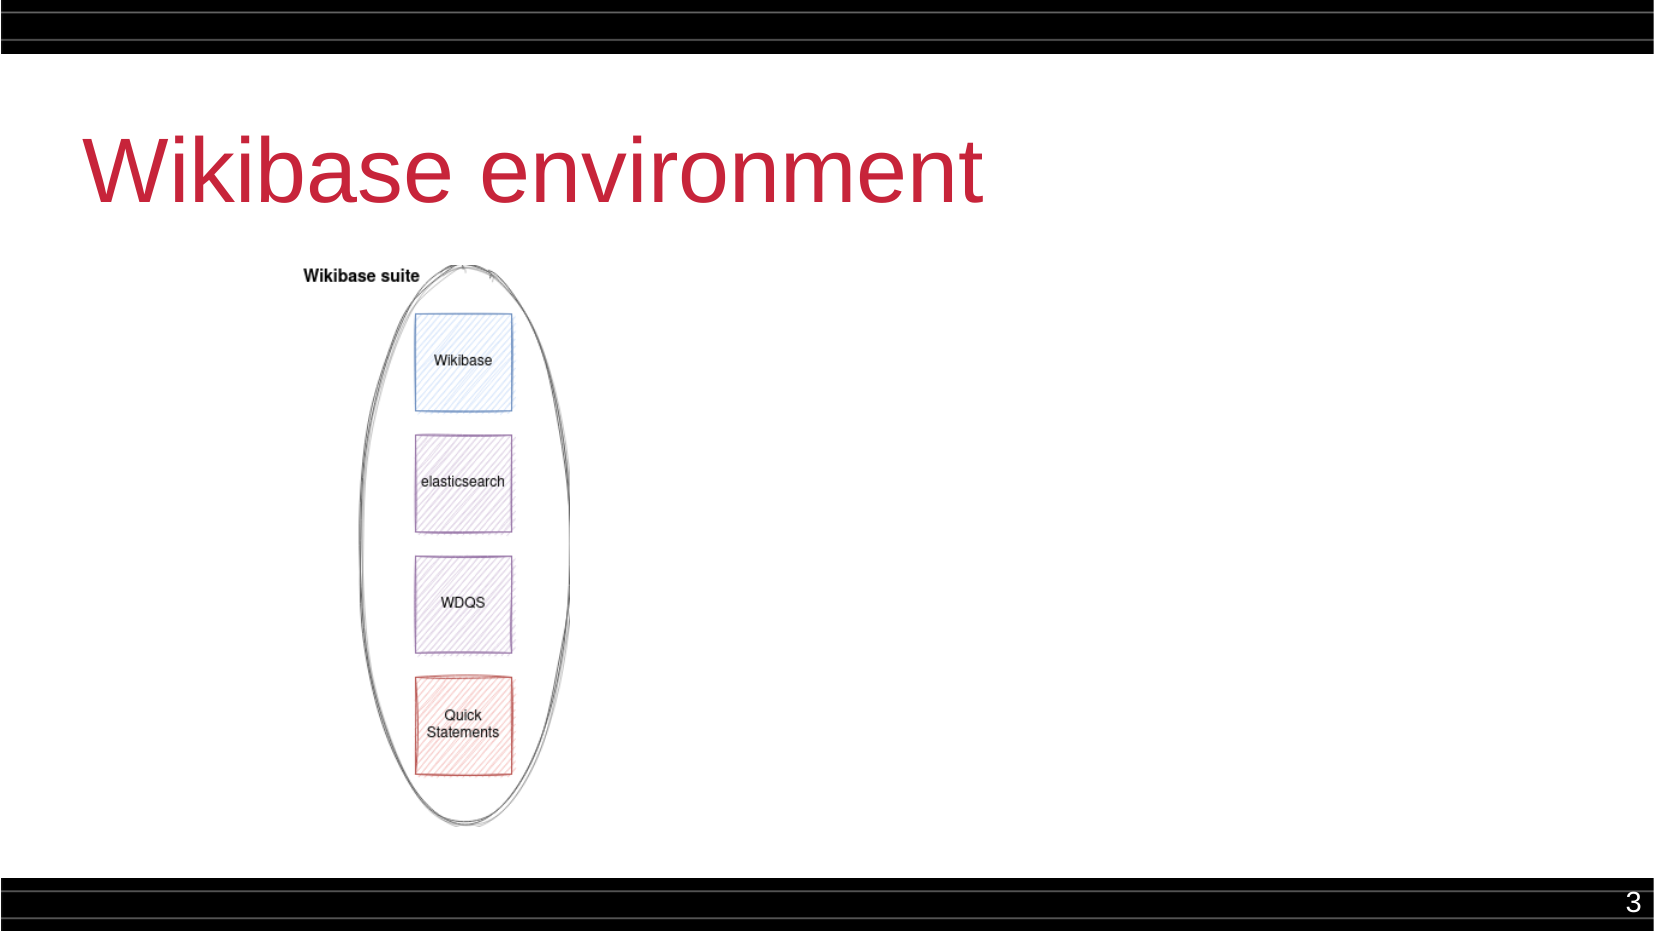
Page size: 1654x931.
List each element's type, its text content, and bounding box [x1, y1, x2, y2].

title Wikibase environment [82, 92, 1571, 249]
picture [1, 878, 1654, 931]
picture [1, 0, 1654, 54]
picture [295, 265, 570, 827]
